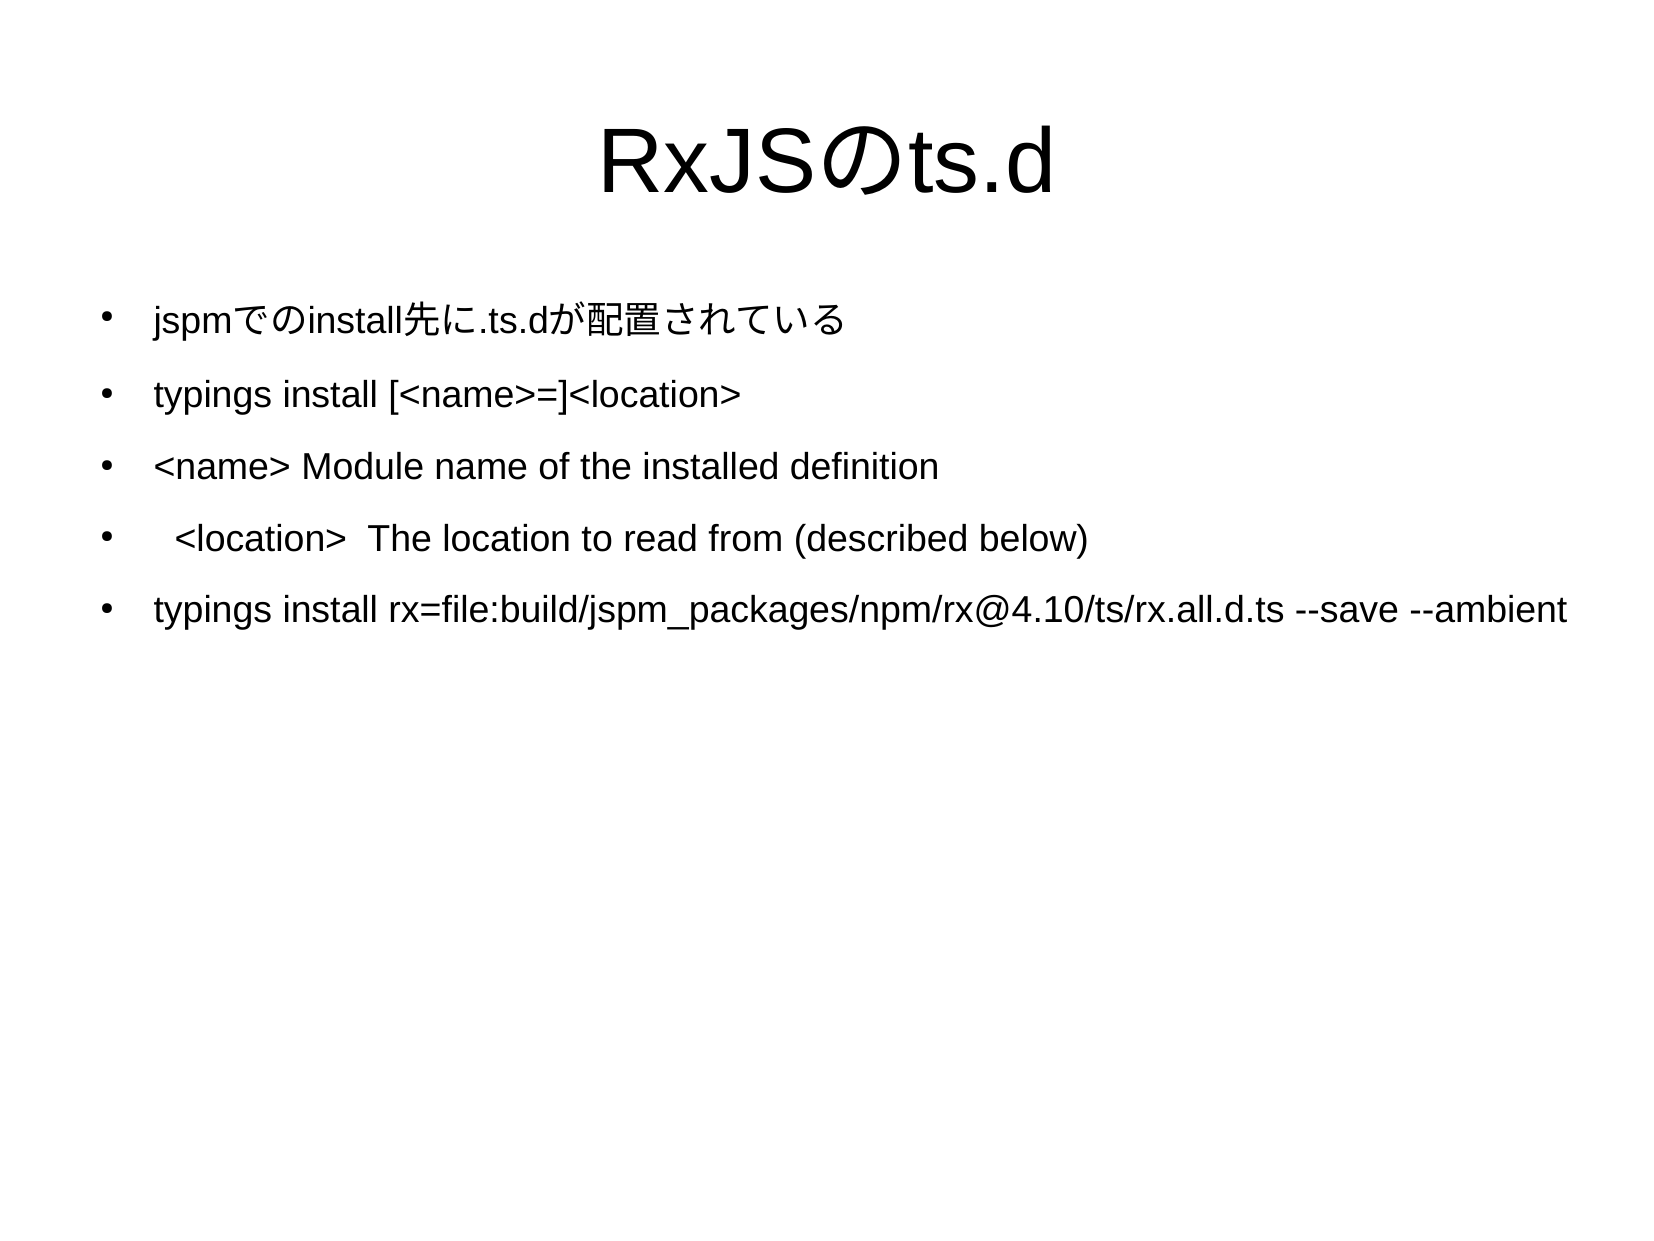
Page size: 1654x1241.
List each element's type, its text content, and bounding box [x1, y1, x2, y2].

title RxJSのts.d [82, 49, 1571, 257]
list jspmでのinstall先に.ts.dが配置されている typings install [<name>=]<location> <name> Module name of the installed definition <location> The location to read from (described below) typings install rx=file:build/jspm_packages/npm/rx@4.10/ts/rx.all.d.ts --save --ambient [82, 290, 1571, 1010]
